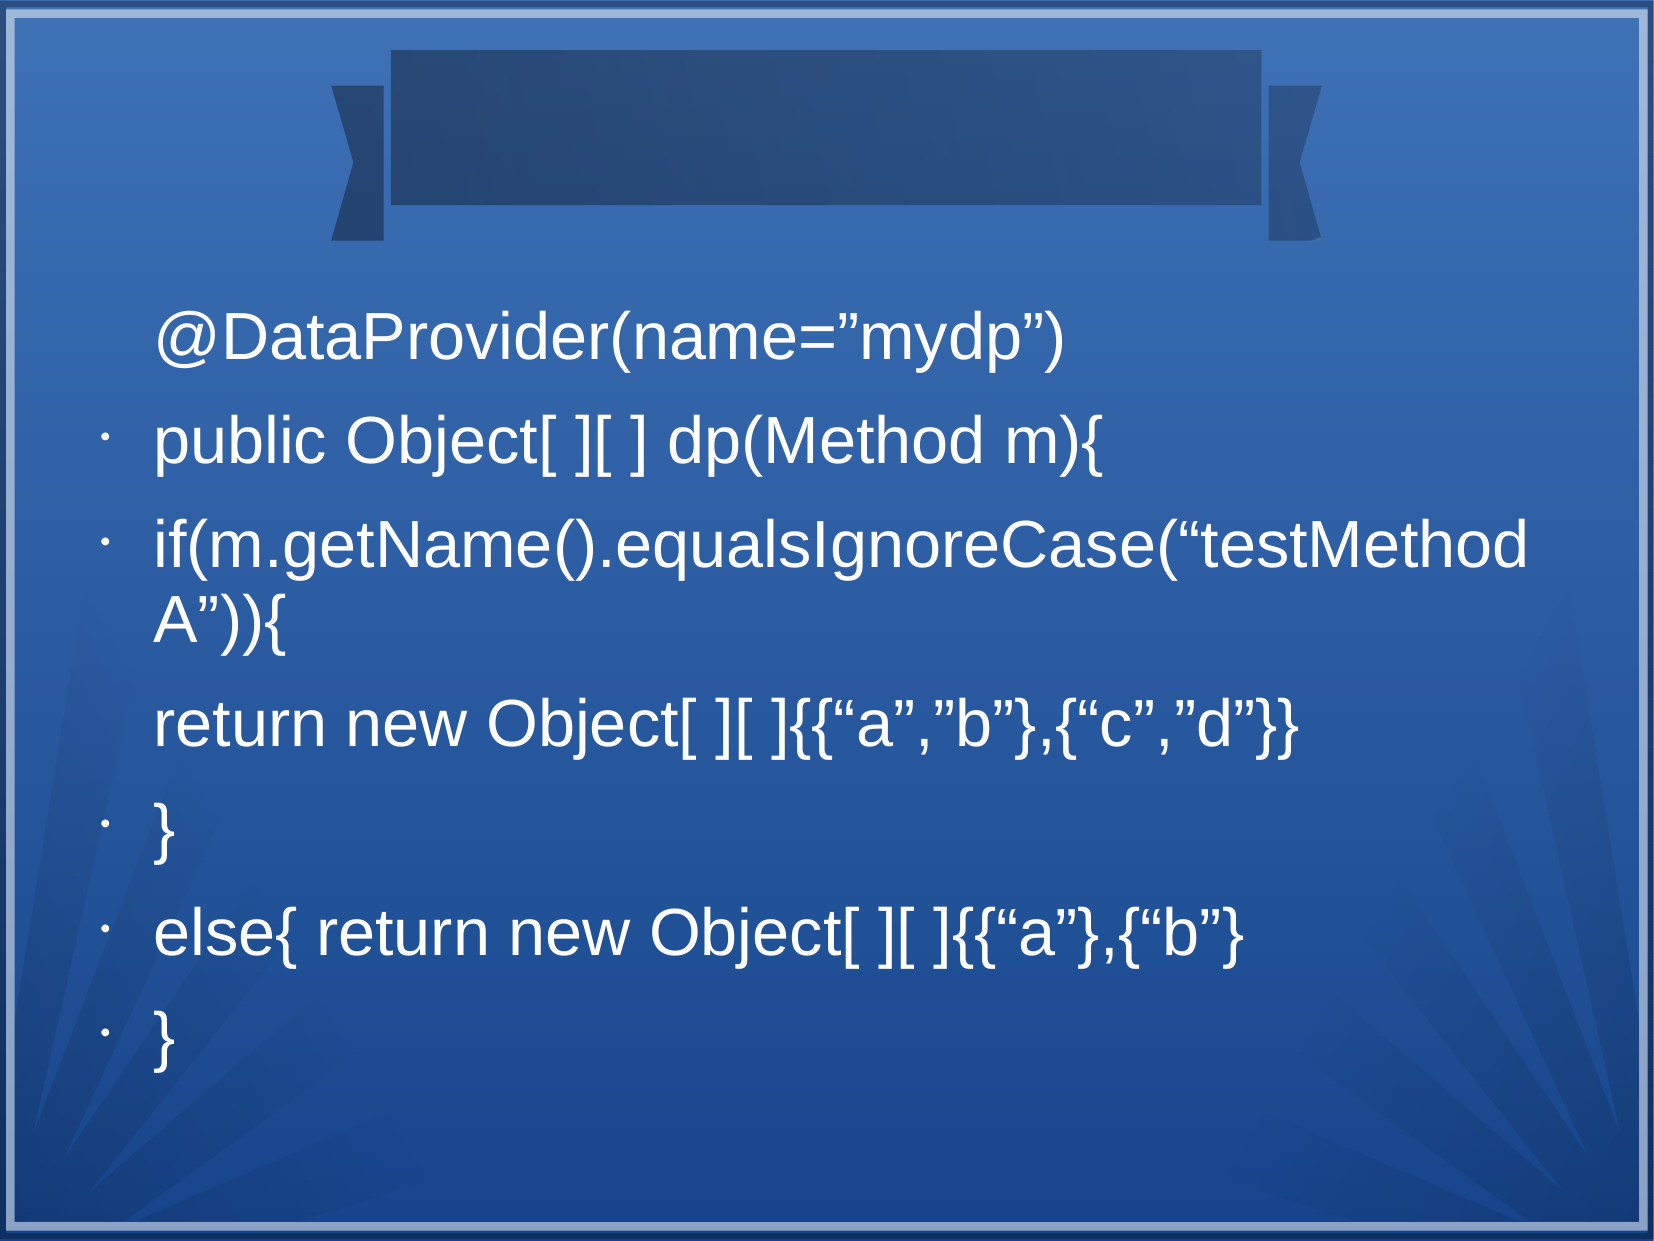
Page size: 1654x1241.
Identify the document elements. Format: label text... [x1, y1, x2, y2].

list @DataProvider(name=”mydp”) public Object[ ][ ] dp(Method m){ if(m.getName().equalsIgnoreCase(“testMethodA”)){ return new Object[ ][ ]{{“a”,”b”},{“c”,”d”}} } else{ return new Object[ ][ ]{{“a”},{“b”} } [82, 299, 1571, 1130]
